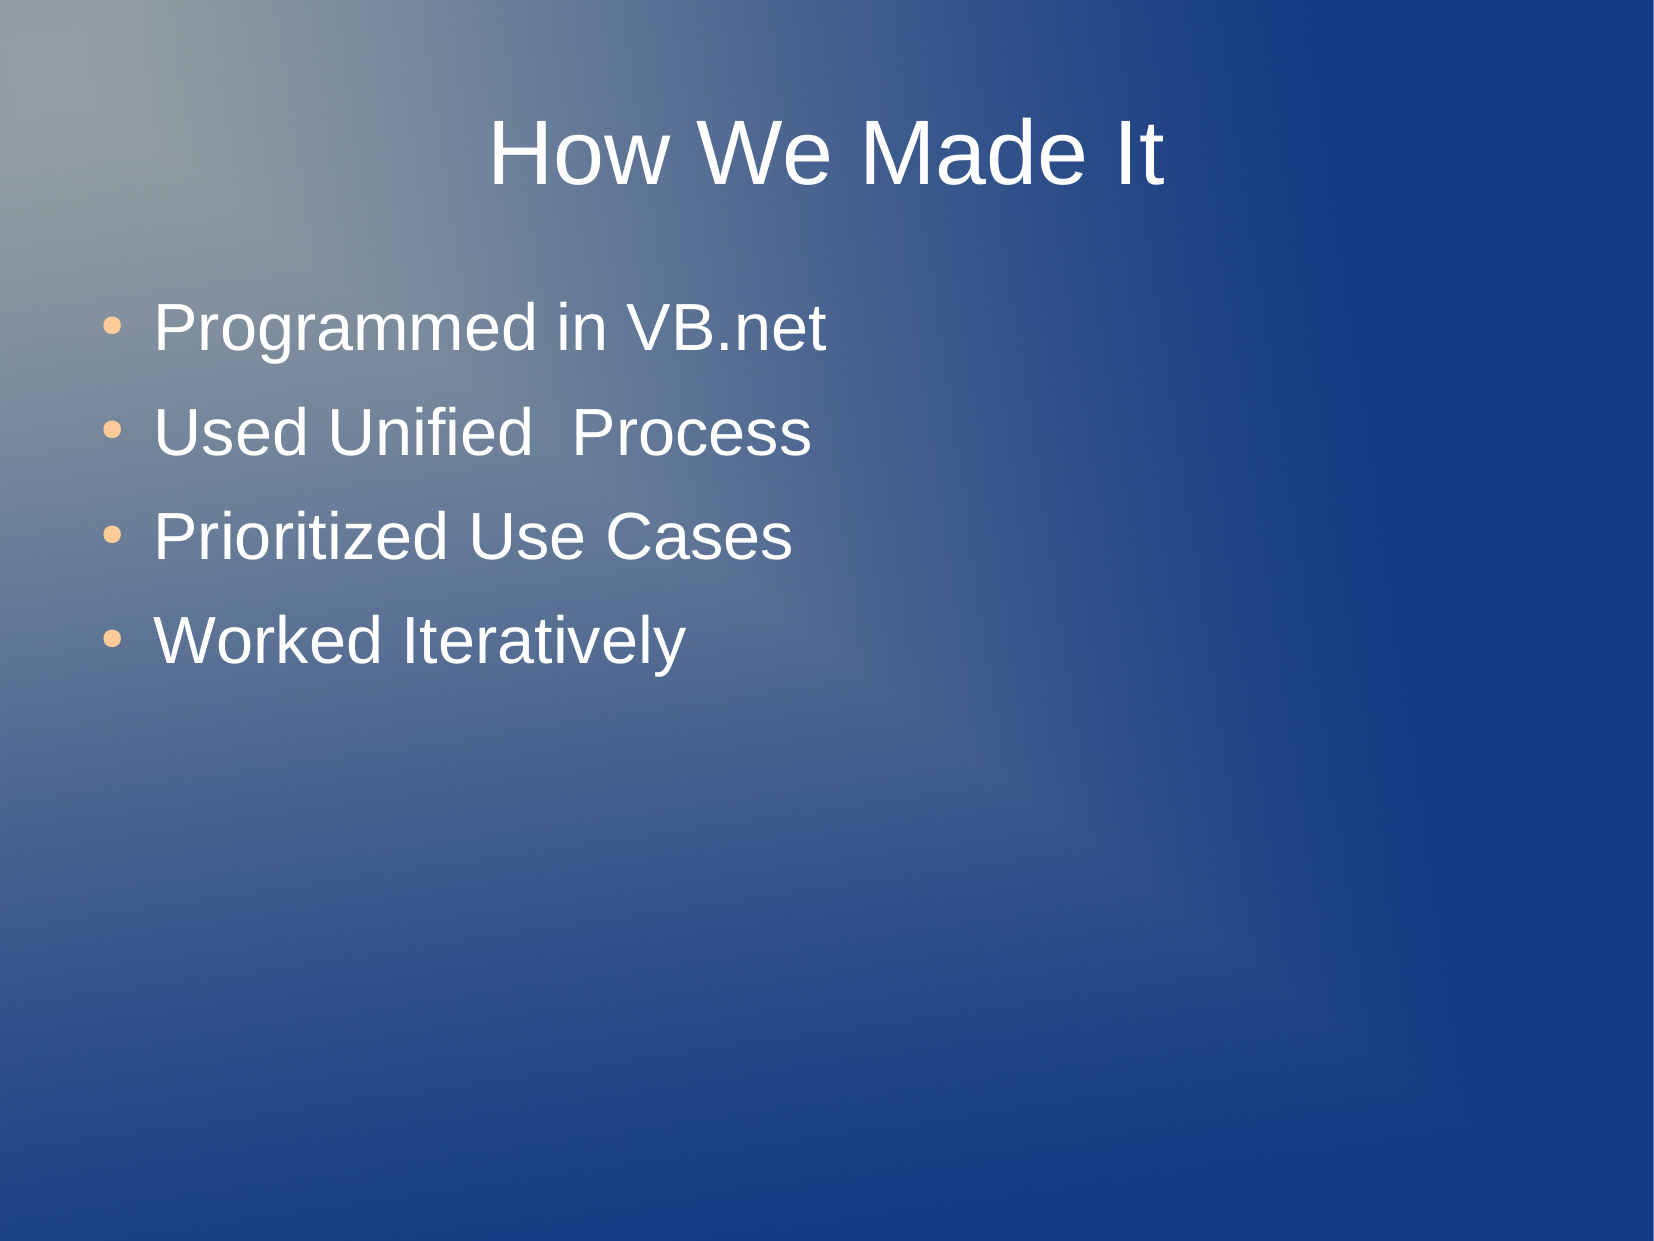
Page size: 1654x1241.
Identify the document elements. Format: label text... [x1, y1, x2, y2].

picture [0, 0, 1654, 1241]
list Programmed in VB.net Used Unified Process Prioritized Use Cases Worked Iteratively [82, 290, 1571, 1094]
title How We Made It [82, 56, 1571, 250]
